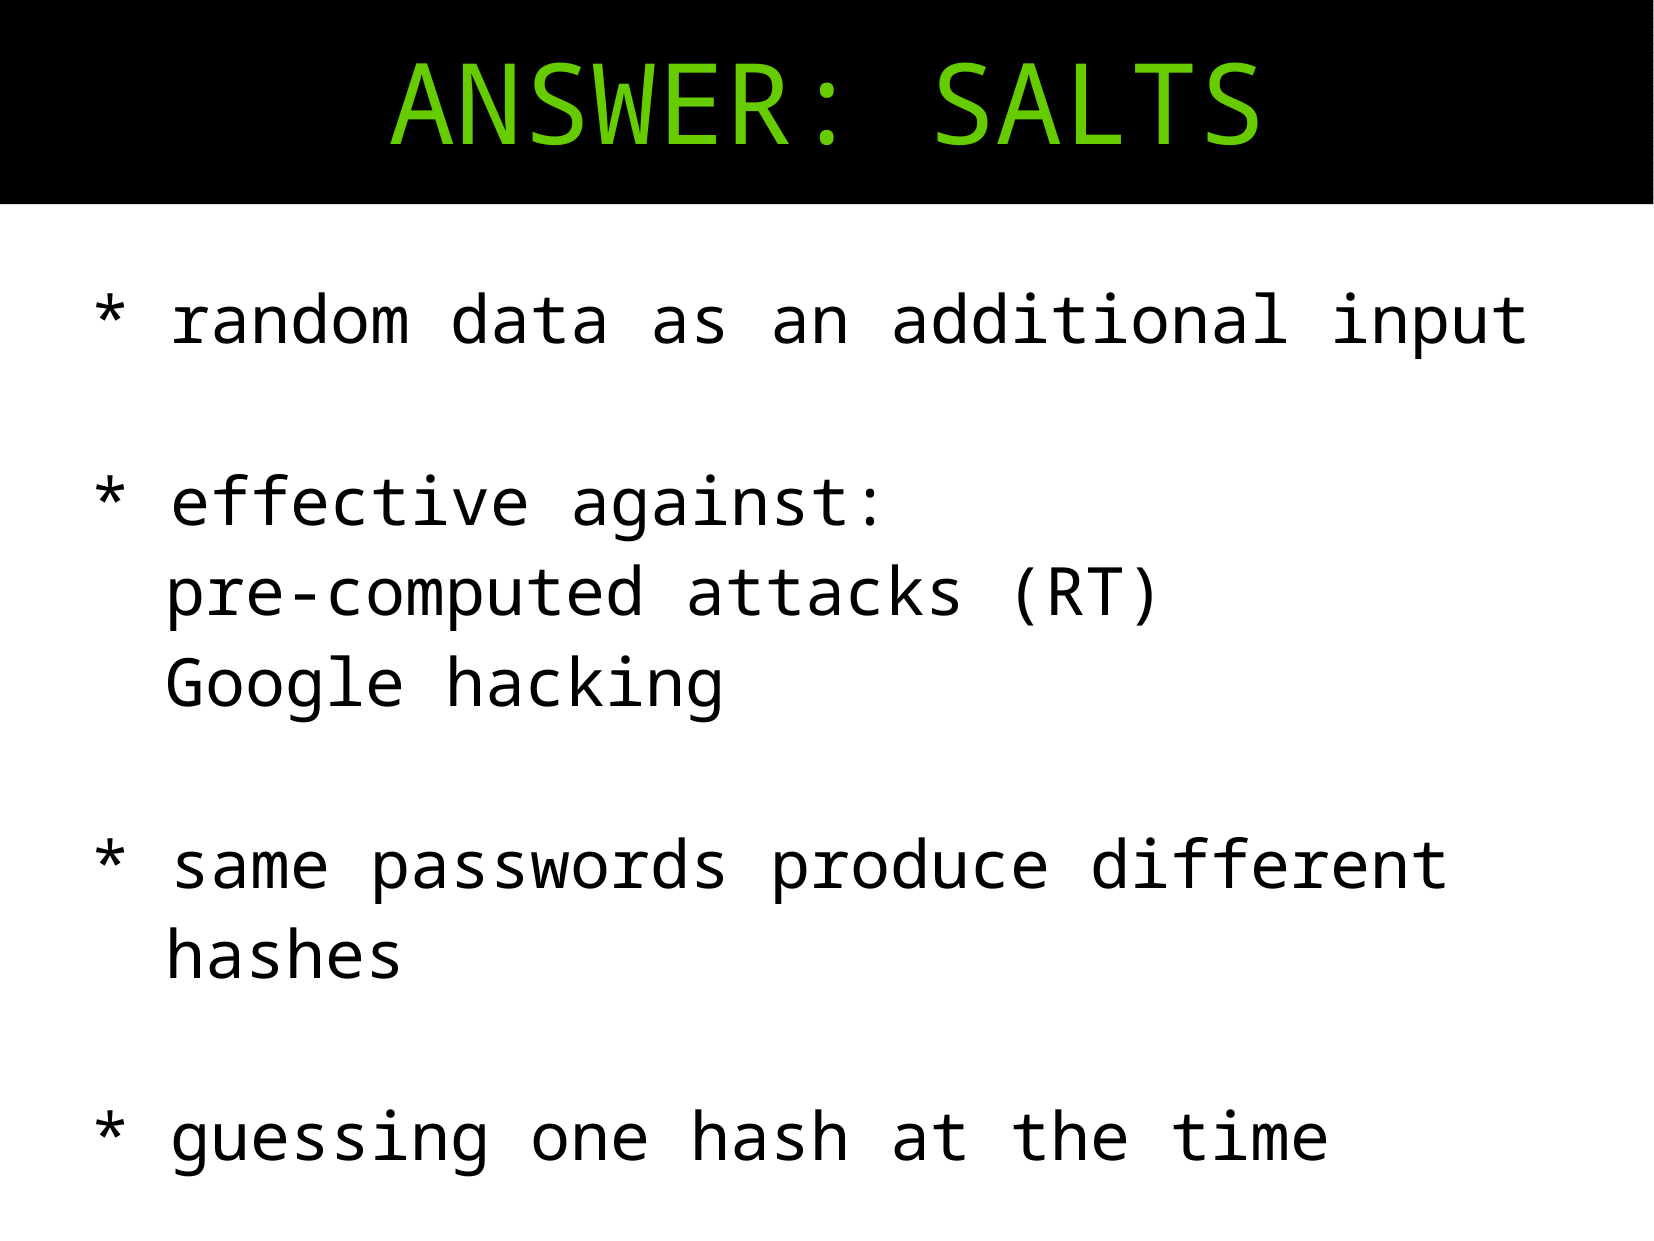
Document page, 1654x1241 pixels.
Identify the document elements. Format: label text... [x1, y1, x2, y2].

title ANSWER: SALTS [0, 0, 1654, 205]
subtitle * random data as an additional input * effective against: pre-computed attacks (RT) Google hacking * same passwords produce different hashes * guessing one hash at the time [90, 306, 1621, 1147]
